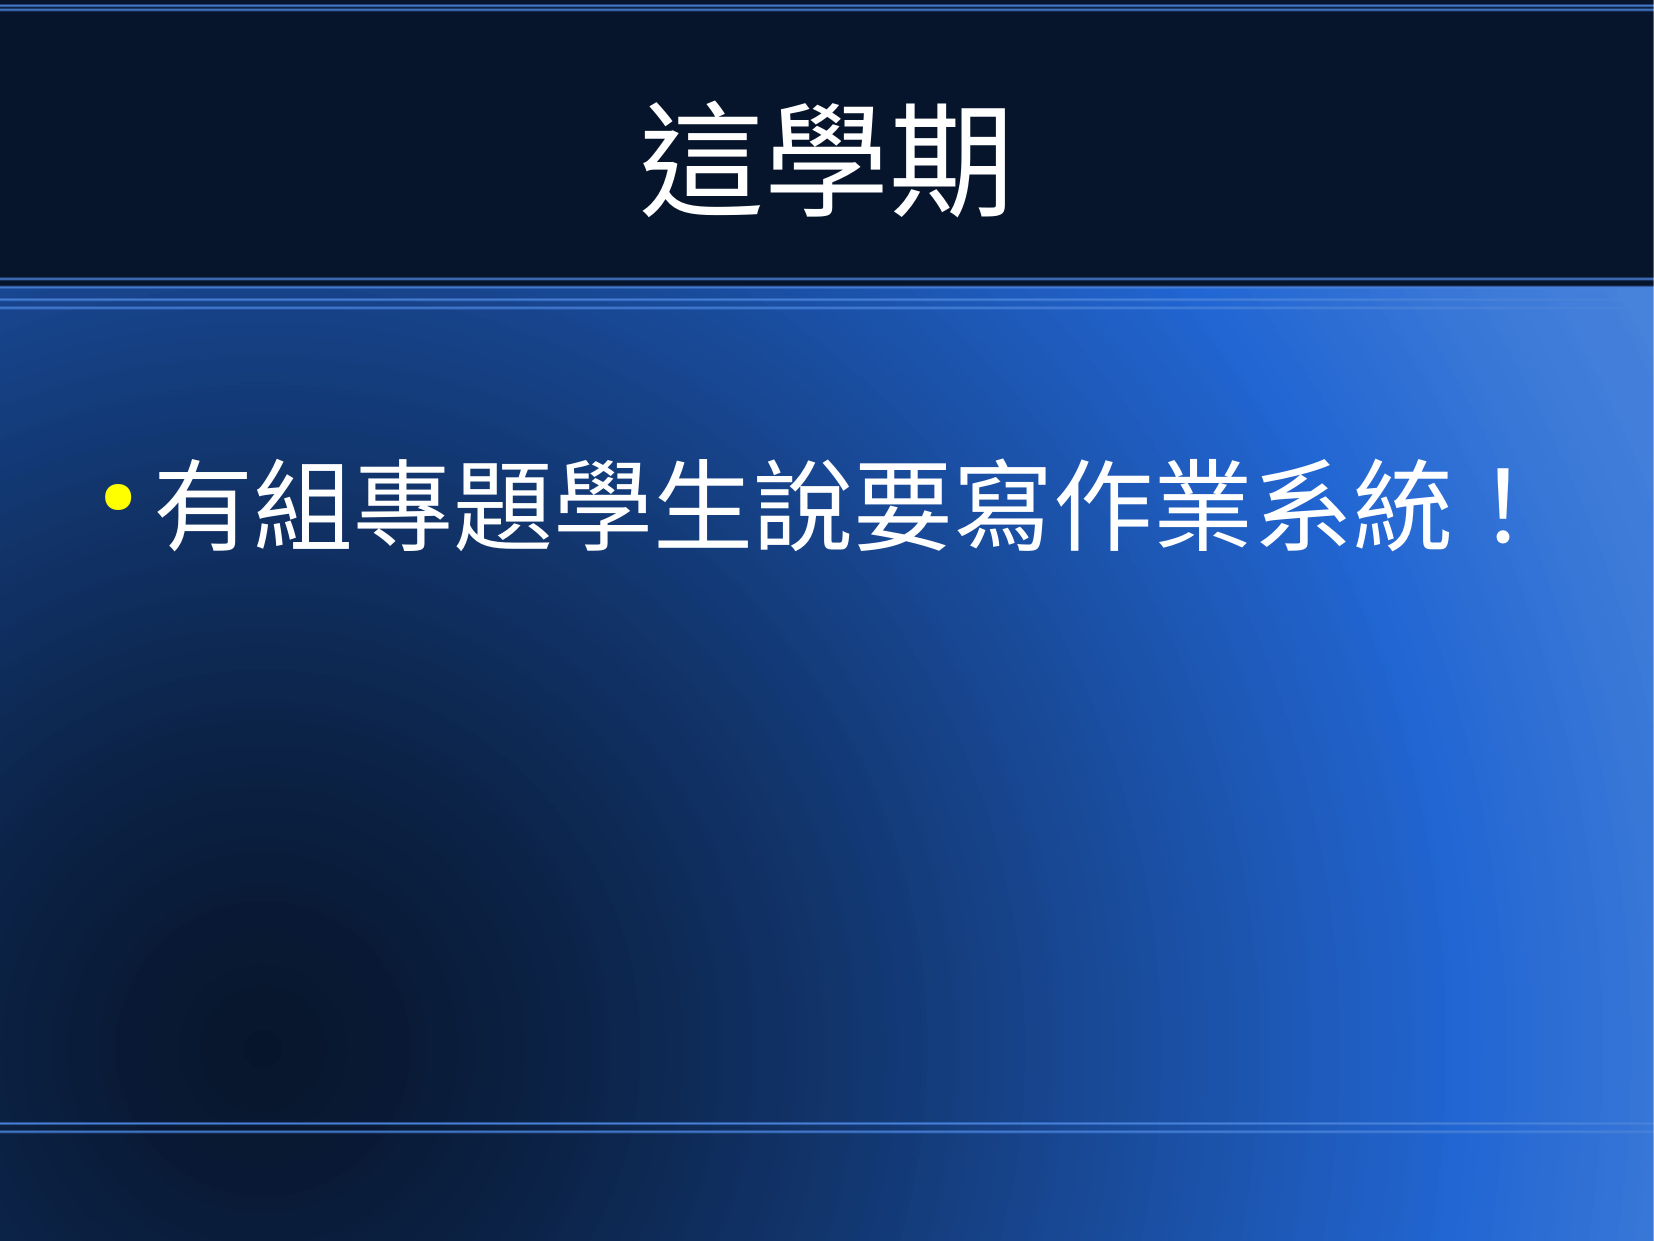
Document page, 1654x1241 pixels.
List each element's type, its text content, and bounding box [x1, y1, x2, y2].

picture [0, 0, 1654, 1241]
title 這學期 [82, 49, 1571, 257]
list 有組專題學生說要寫作業系統！ [82, 355, 1571, 1241]
